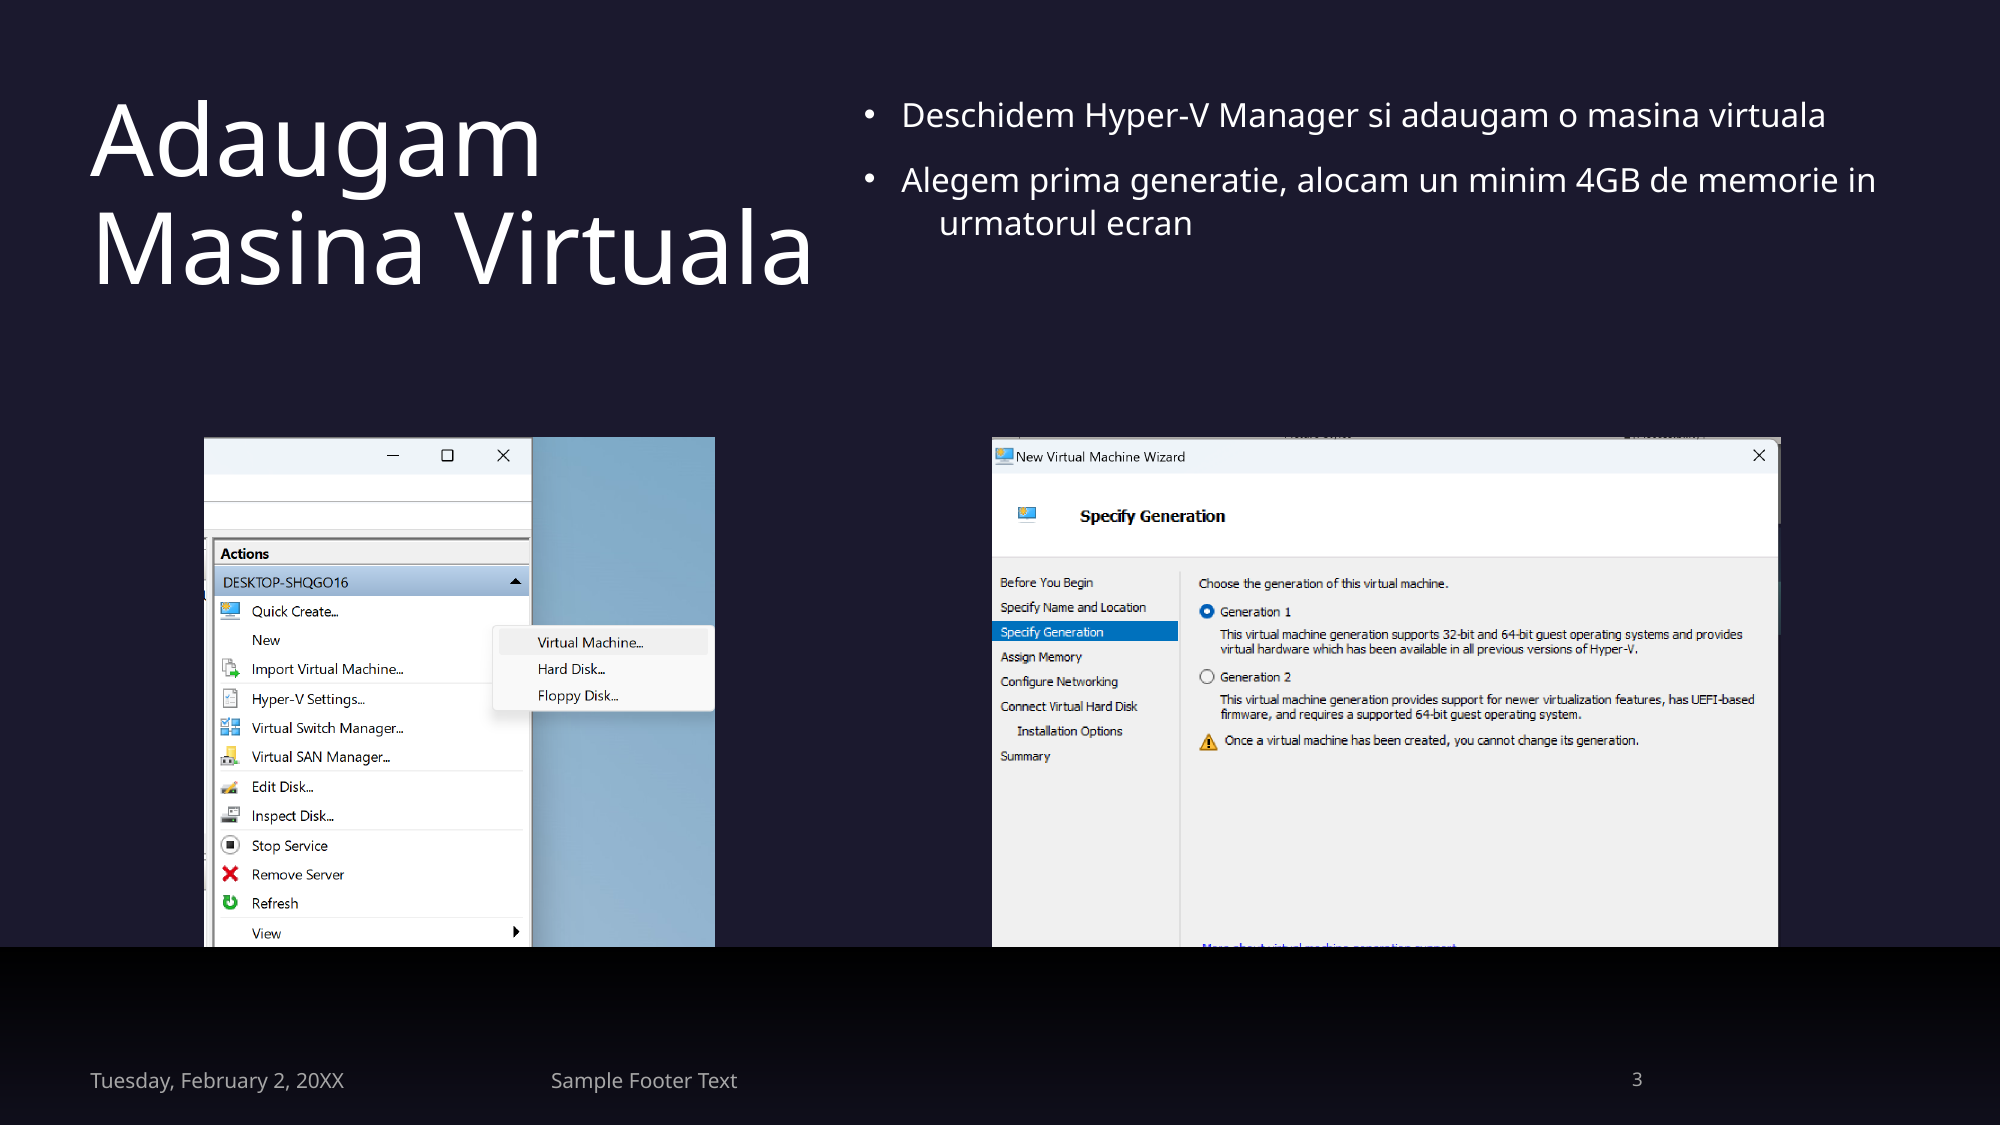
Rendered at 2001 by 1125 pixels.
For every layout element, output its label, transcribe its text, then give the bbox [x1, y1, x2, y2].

picture [204, 437, 715, 947]
text_box Tuesday, February 2, 20XX [90, 1067, 522, 1093]
picture [992, 437, 1781, 947]
title Adaugam Masina Virtuala [90, 90, 829, 347]
text_box [0, 0, 2000, 1125]
list Deschidem Hyper-V Manager si adaugam o masina virtuala Alegem prima generatie, alocam un minim 4GB de memorie in urmatorul ecran [864, 90, 1910, 347]
text_box Sample Footer Text [551, 1067, 1598, 1093]
text_box ‹#› [1632, 1067, 1910, 1093]
